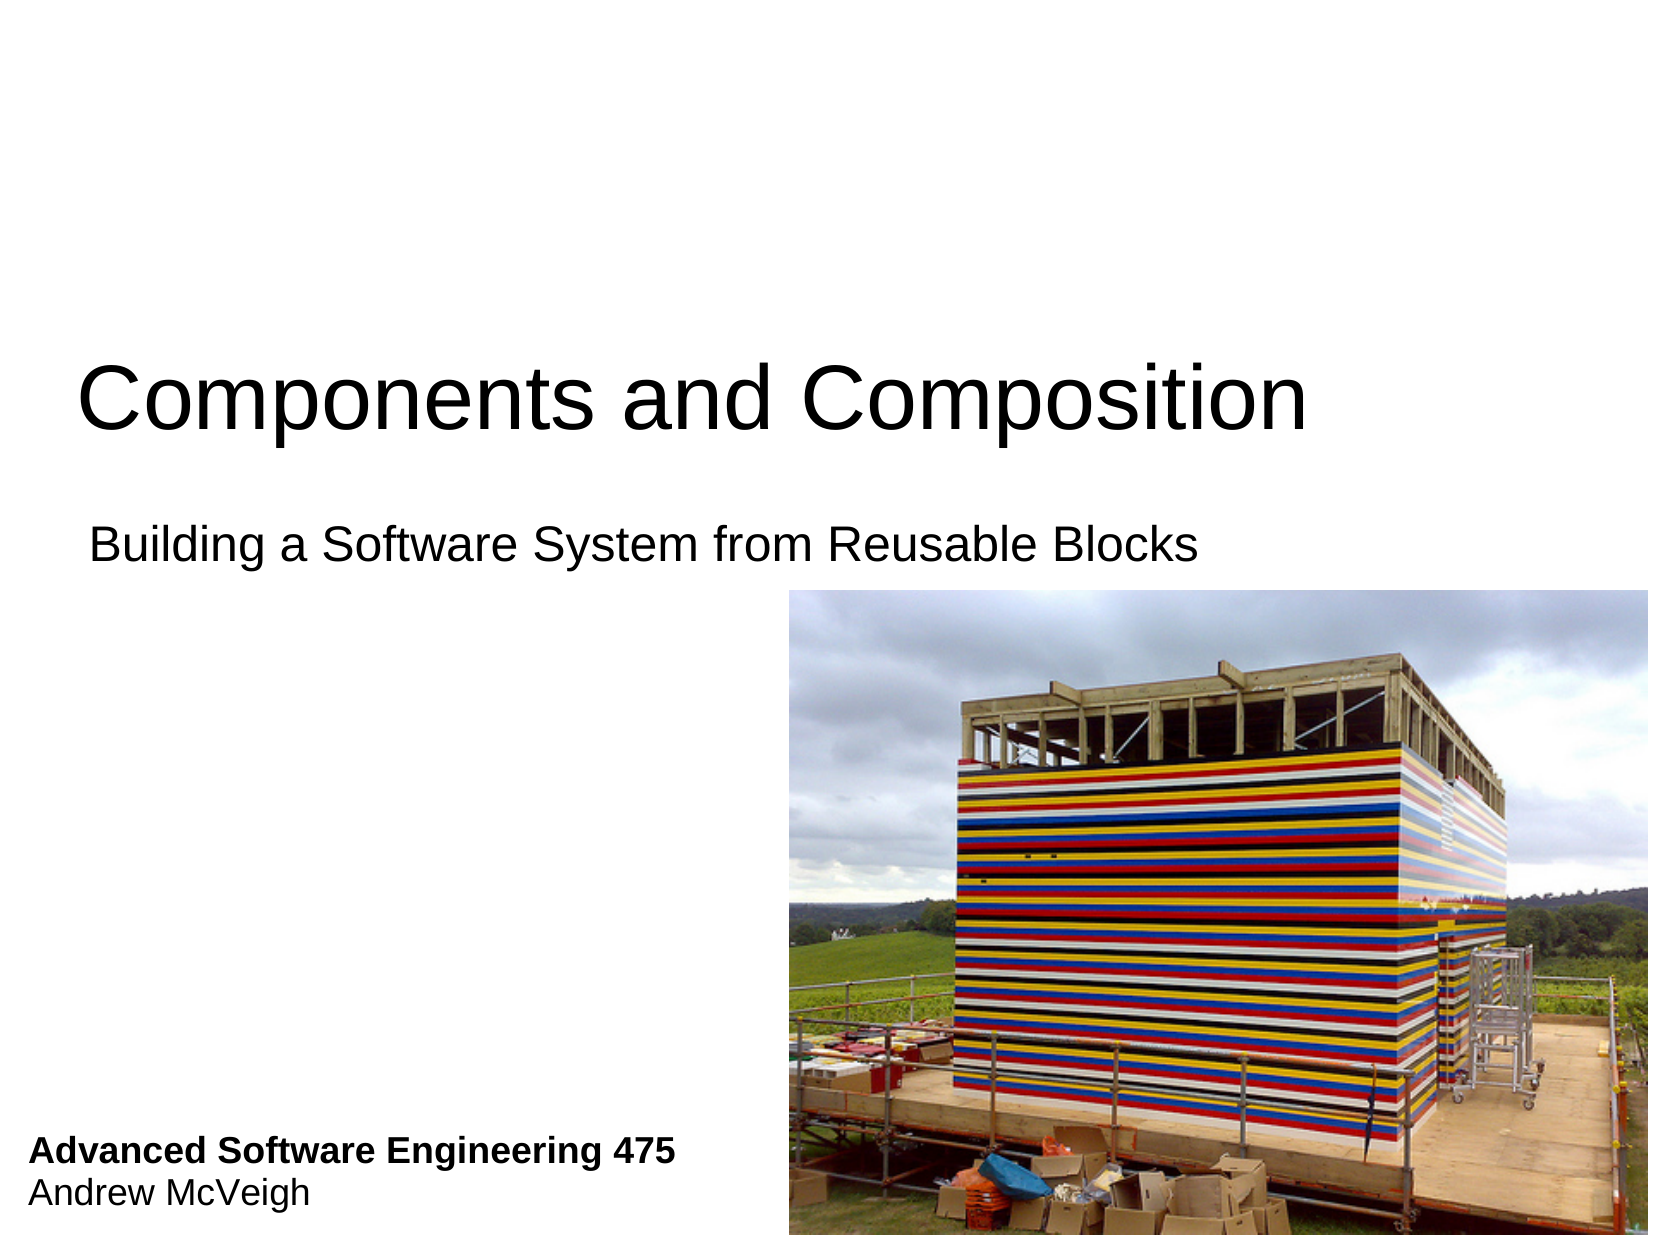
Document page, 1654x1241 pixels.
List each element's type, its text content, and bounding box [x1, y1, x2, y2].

list Building a Software System from Reusable Blocks [88, 516, 1388, 650]
picture [789, 590, 1648, 1235]
text_box Advanced Software Engineering 475 Andrew McVeigh [13, 1122, 692, 1221]
title Components and Composition [76, 301, 1613, 494]
